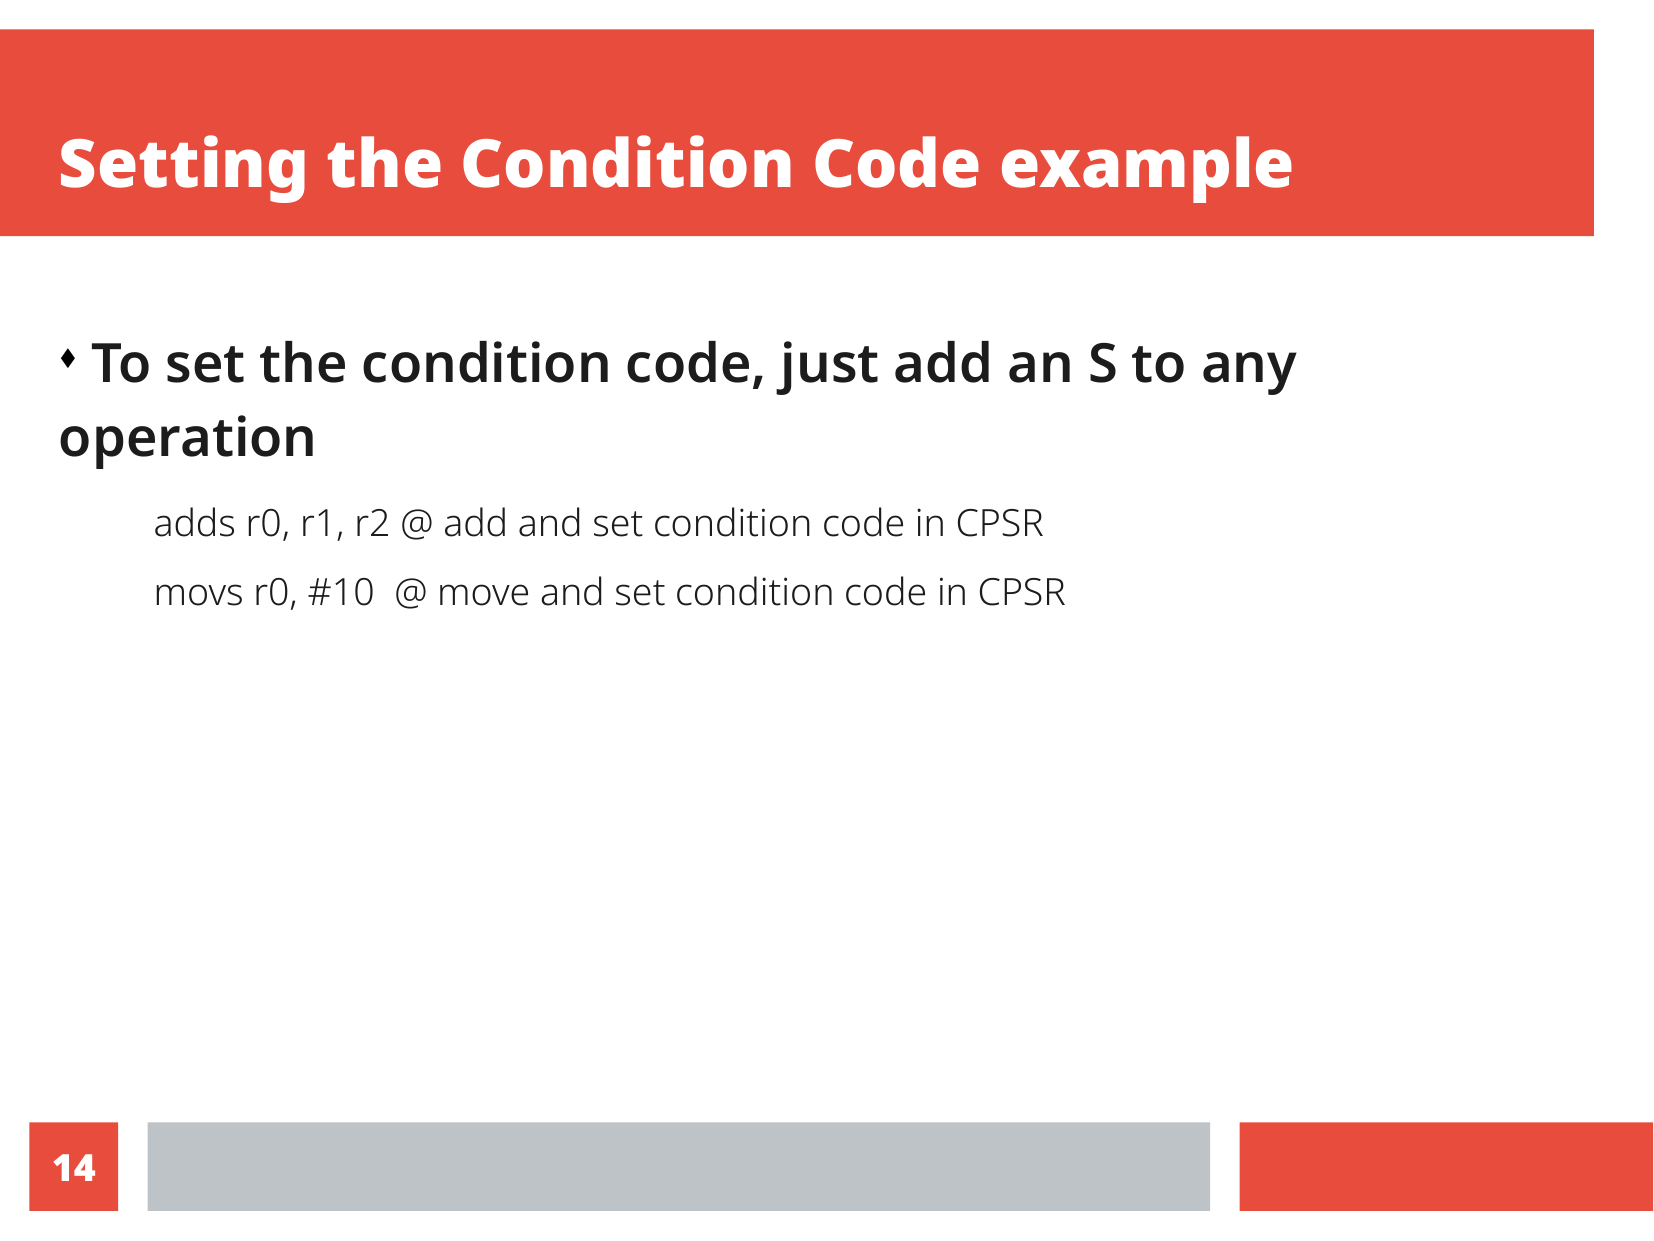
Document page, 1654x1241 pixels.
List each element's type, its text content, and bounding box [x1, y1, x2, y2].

list To set the condition code, just add an S to any operation adds r0, r1, r2 @ add and set condition code in CPSR movs r0, #10 @ move and set condition code in CPSR [58, 324, 1565, 1093]
title Setting the Condition Code example [58, 59, 1594, 207]
